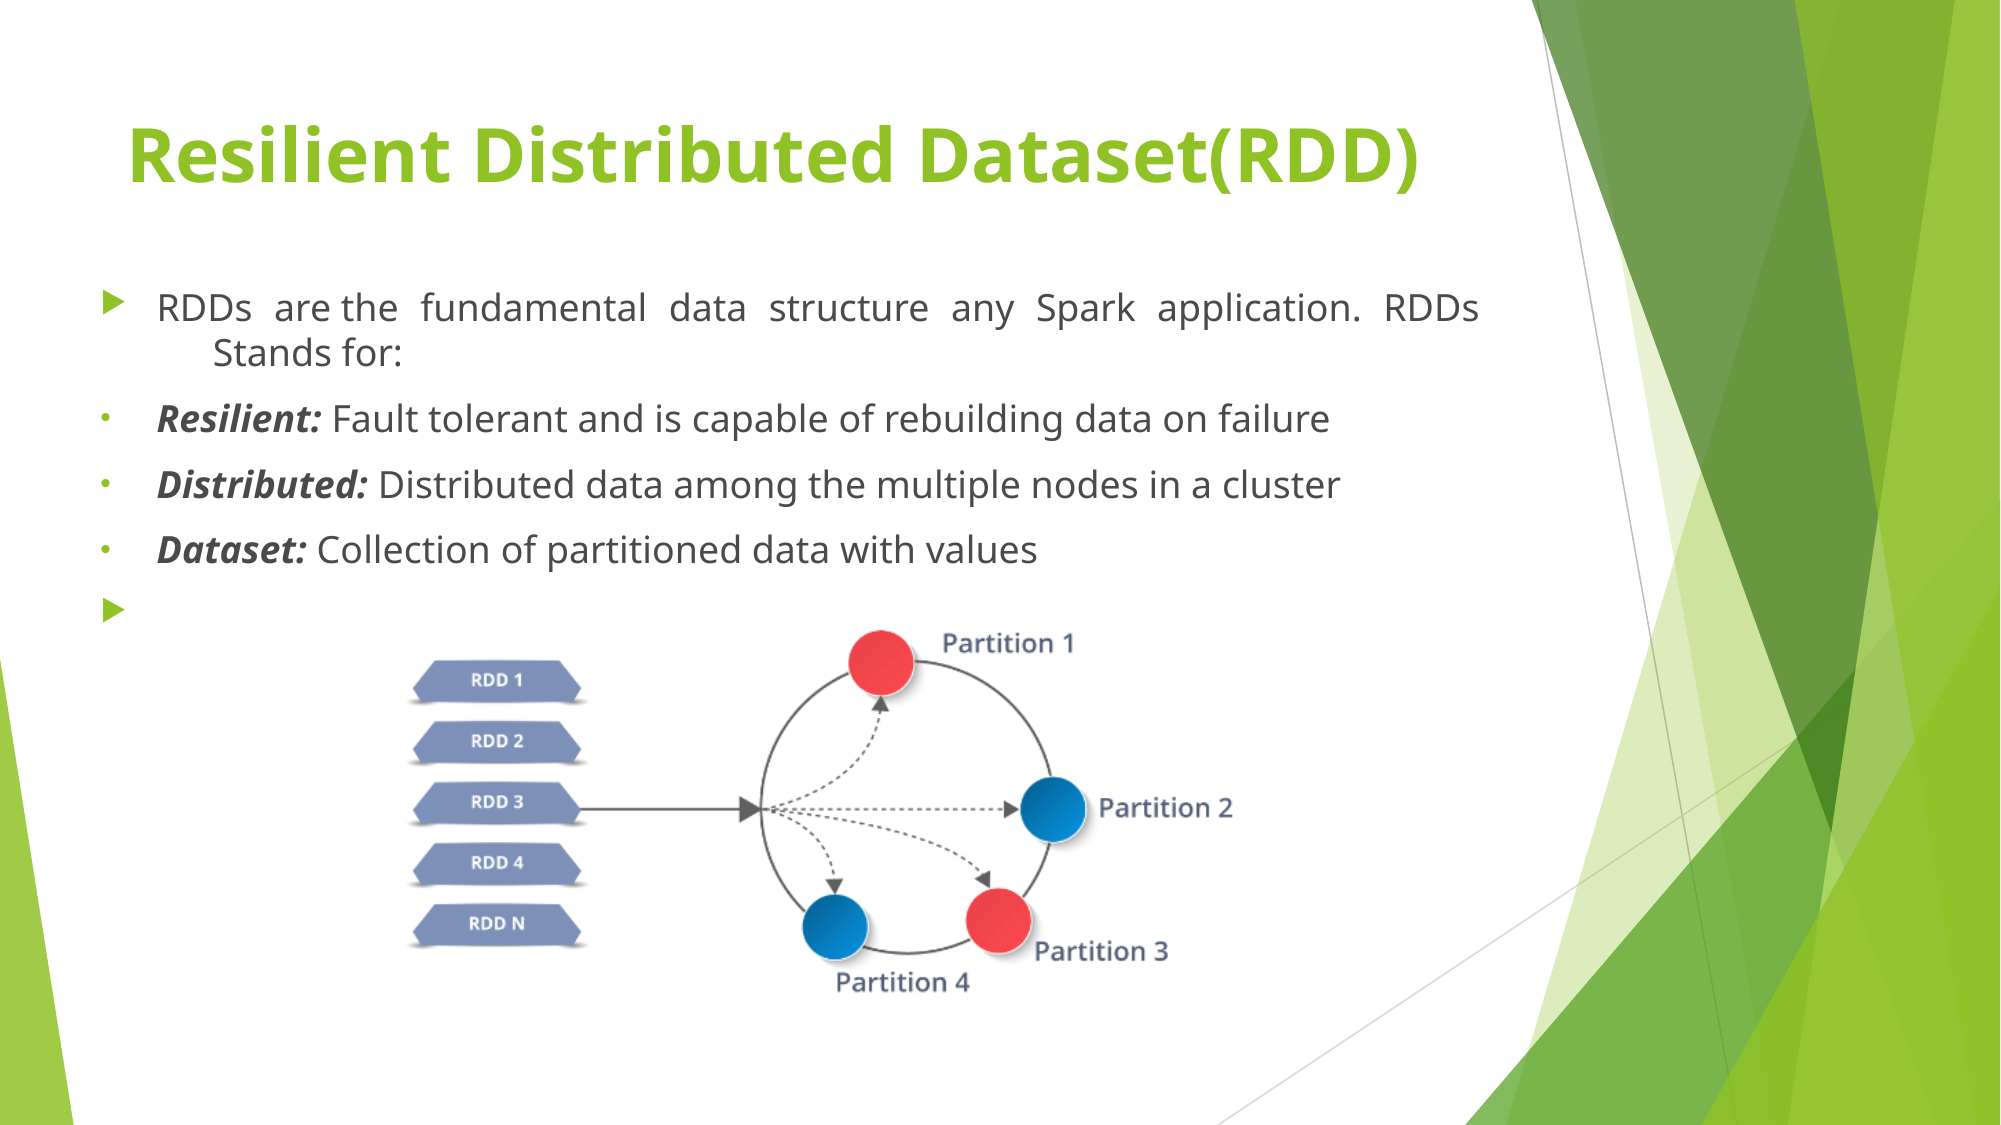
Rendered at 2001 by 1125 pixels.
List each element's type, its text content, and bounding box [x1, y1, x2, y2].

picture [330, 611, 1304, 1005]
list RDDs are the fundamental data structure any Spark application. RDDs Stands for: Resilient: Fault tolerant and is capable of rebuilding data on failure Distributed: Distributed data among the multiple nodes in a cluster Dataset: Collection of partitioned data with values [85, 276, 1496, 914]
title Resilient Distributed Dataset(RDD) [111, 99, 1522, 317]
